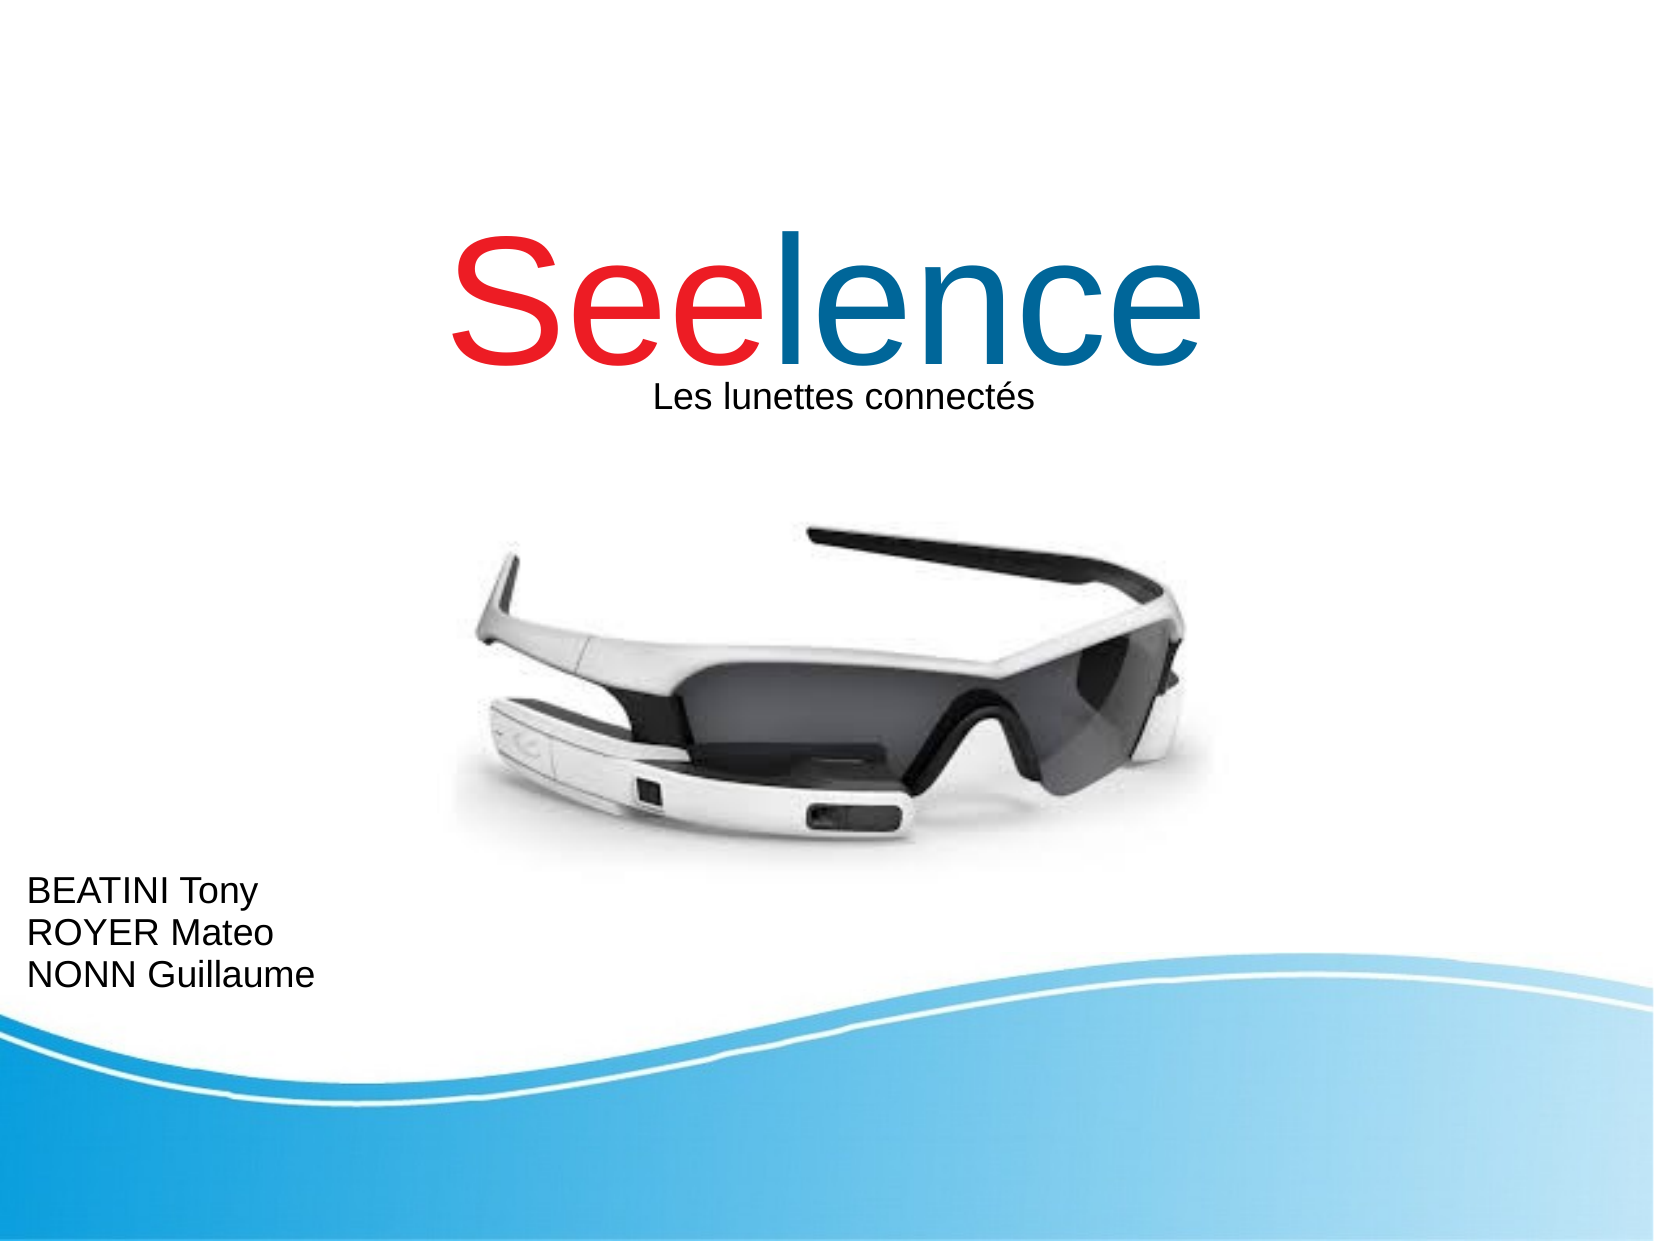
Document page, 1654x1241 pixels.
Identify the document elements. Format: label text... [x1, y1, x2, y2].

picture [0, 952, 1654, 1241]
text_box Les lunettes connectés [637, 368, 1654, 426]
text_box BEATINI Tony ROYER Mateo NONN Guillaume [11, 862, 579, 1004]
title Seelence [11, 141, 1642, 461]
picture [437, 484, 1229, 886]
